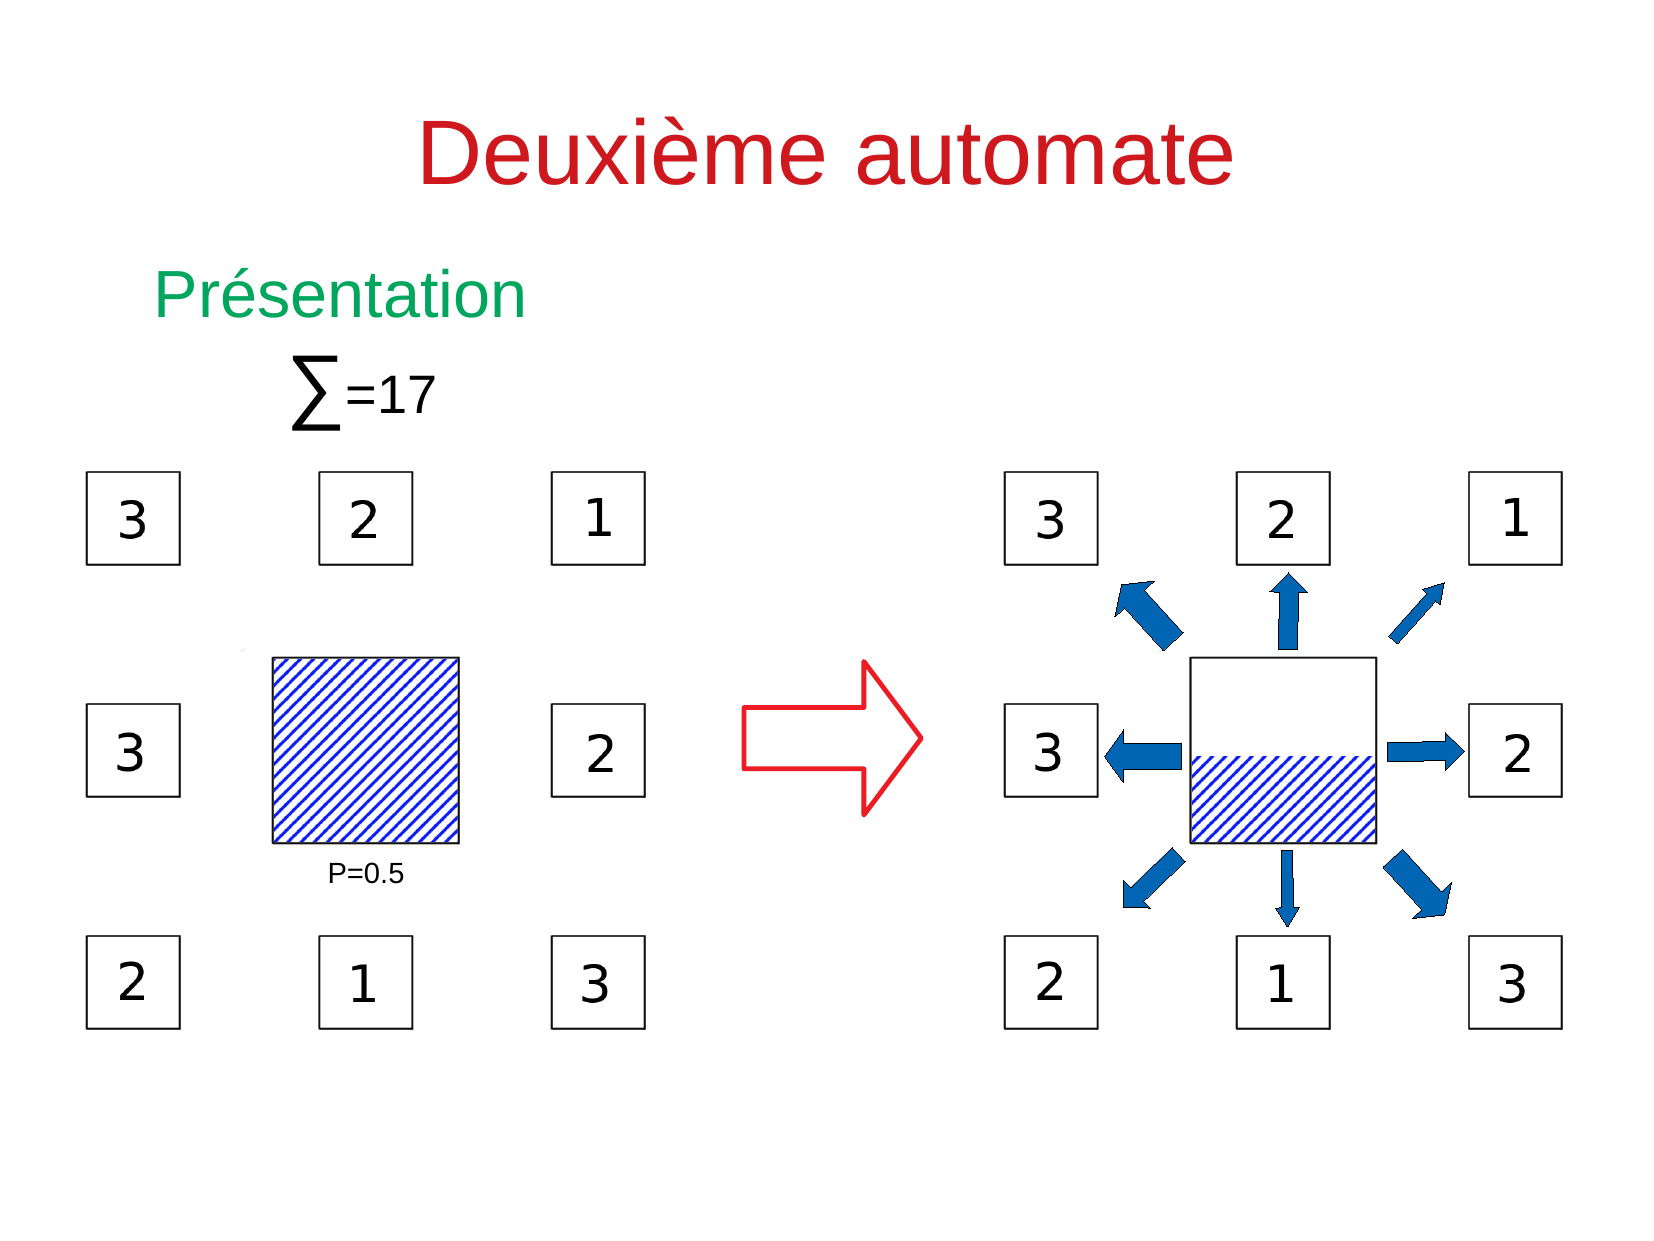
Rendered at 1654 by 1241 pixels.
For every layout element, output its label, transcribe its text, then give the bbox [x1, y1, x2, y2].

list Présentation [82, 256, 1572, 976]
picture [994, 460, 1577, 1044]
picture [76, 460, 660, 1044]
title Deuxième automate [82, 49, 1571, 256]
